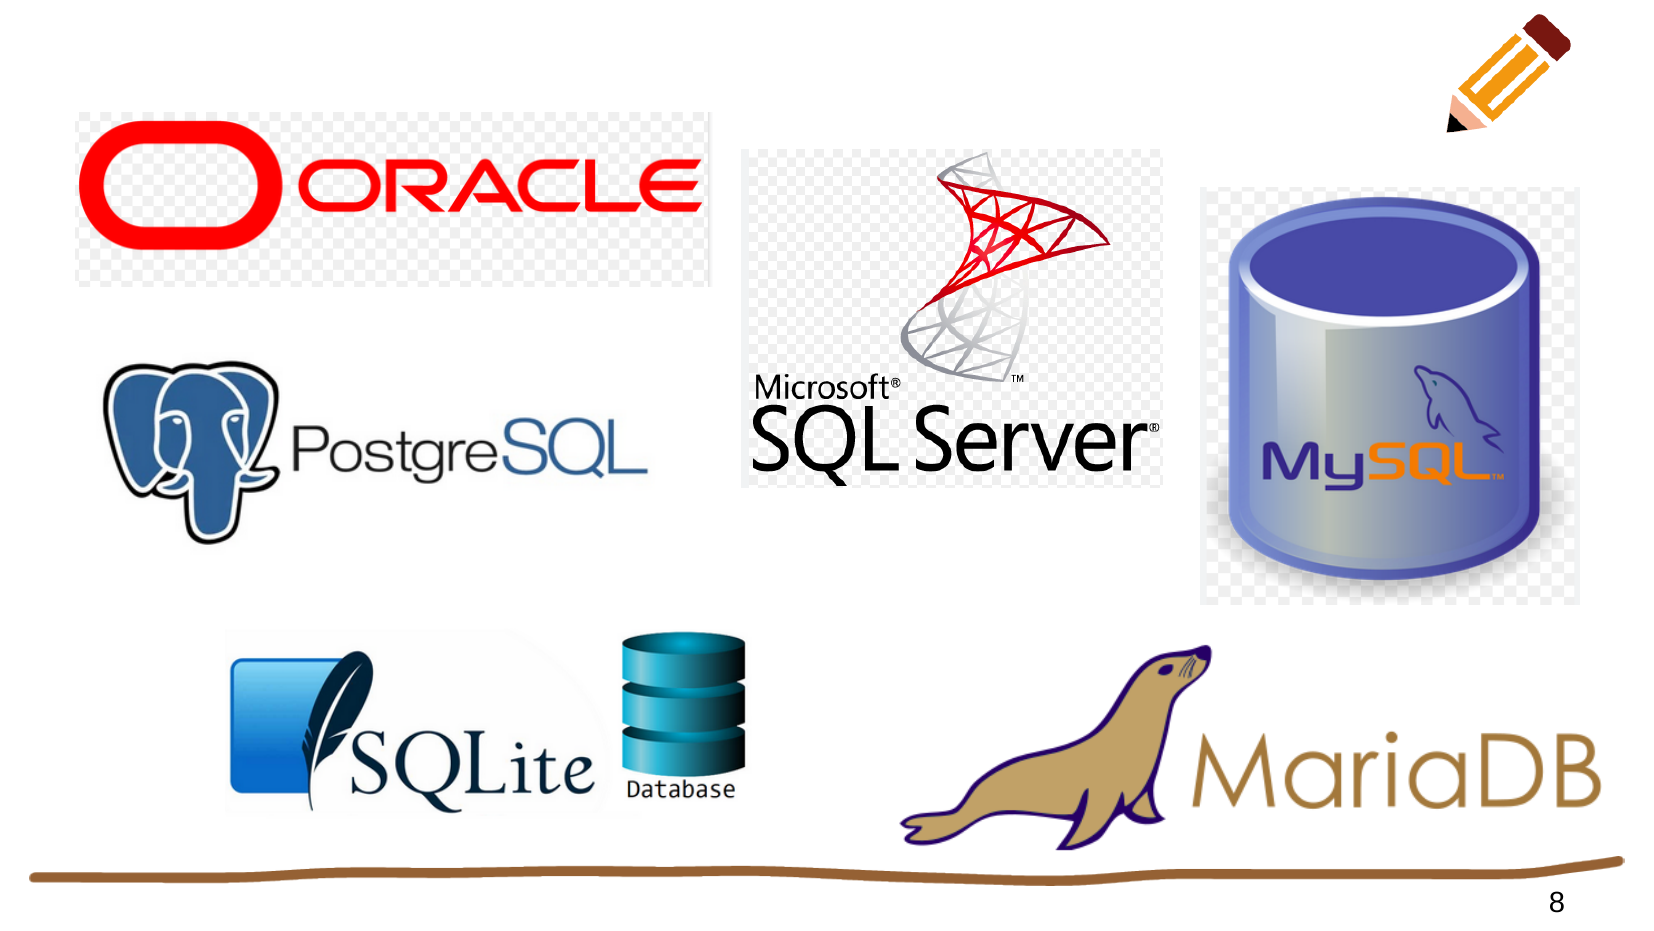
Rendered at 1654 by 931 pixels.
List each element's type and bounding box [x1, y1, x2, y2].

picture [741, 149, 1163, 488]
picture [75, 112, 713, 287]
picture [1200, 187, 1580, 605]
picture [225, 628, 756, 826]
picture [894, 637, 1613, 853]
picture [1446, 14, 1571, 133]
picture [75, 337, 658, 571]
picture [29, 856, 1625, 886]
